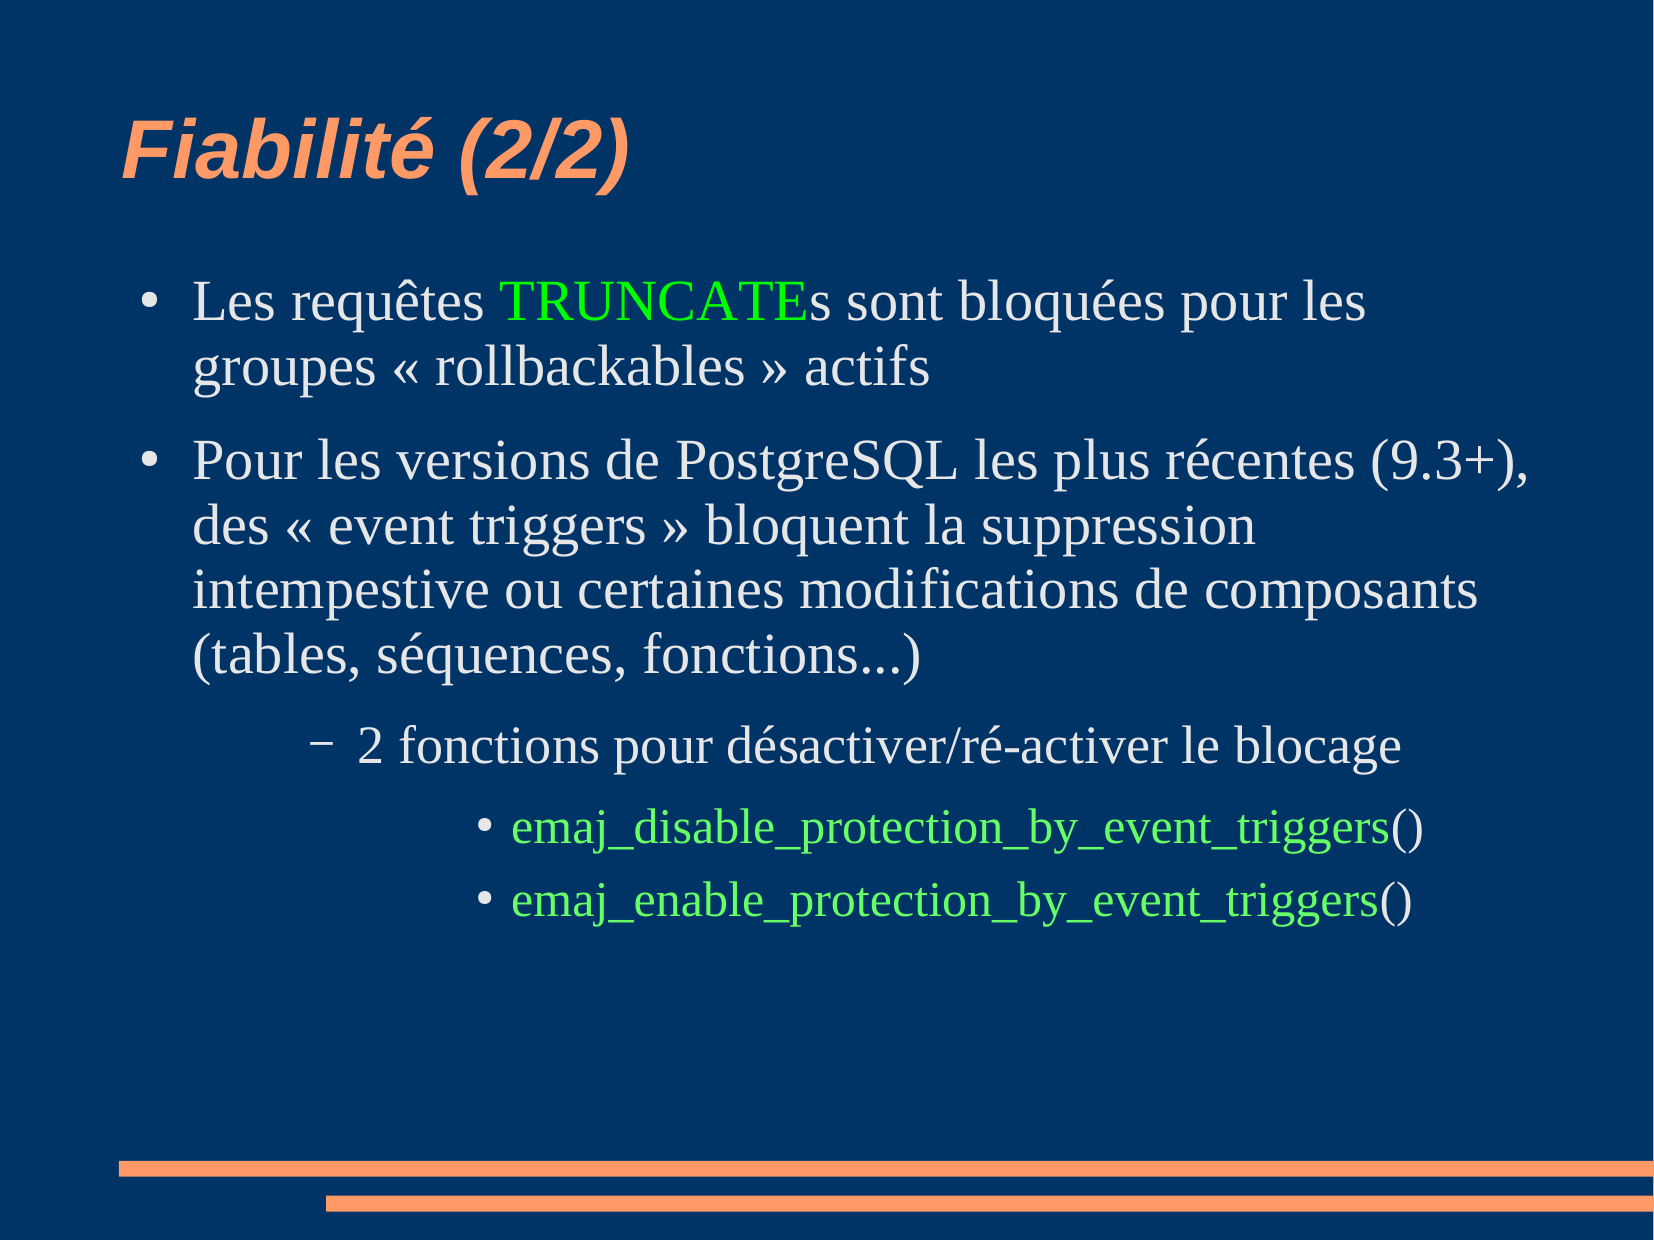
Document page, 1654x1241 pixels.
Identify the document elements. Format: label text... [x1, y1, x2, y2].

list Les requêtes TRUNCATEs sont bloquées pour les groupes « rollbackables » actifs Pour les versions de PostgreSQL les plus récentes (9.3+), des « event triggers » bloquent la suppression intempestive ou certaines modifications de composants (tables, séquences, fonctions...) 2 fonctions pour désactiver/ré-activer le blocage emaj_disable_protection_by_event_triggers() emaj_enable_protection_by_event_triggers() [121, 268, 1565, 1101]
title Fiabilité (2/2) [121, 46, 1534, 254]
